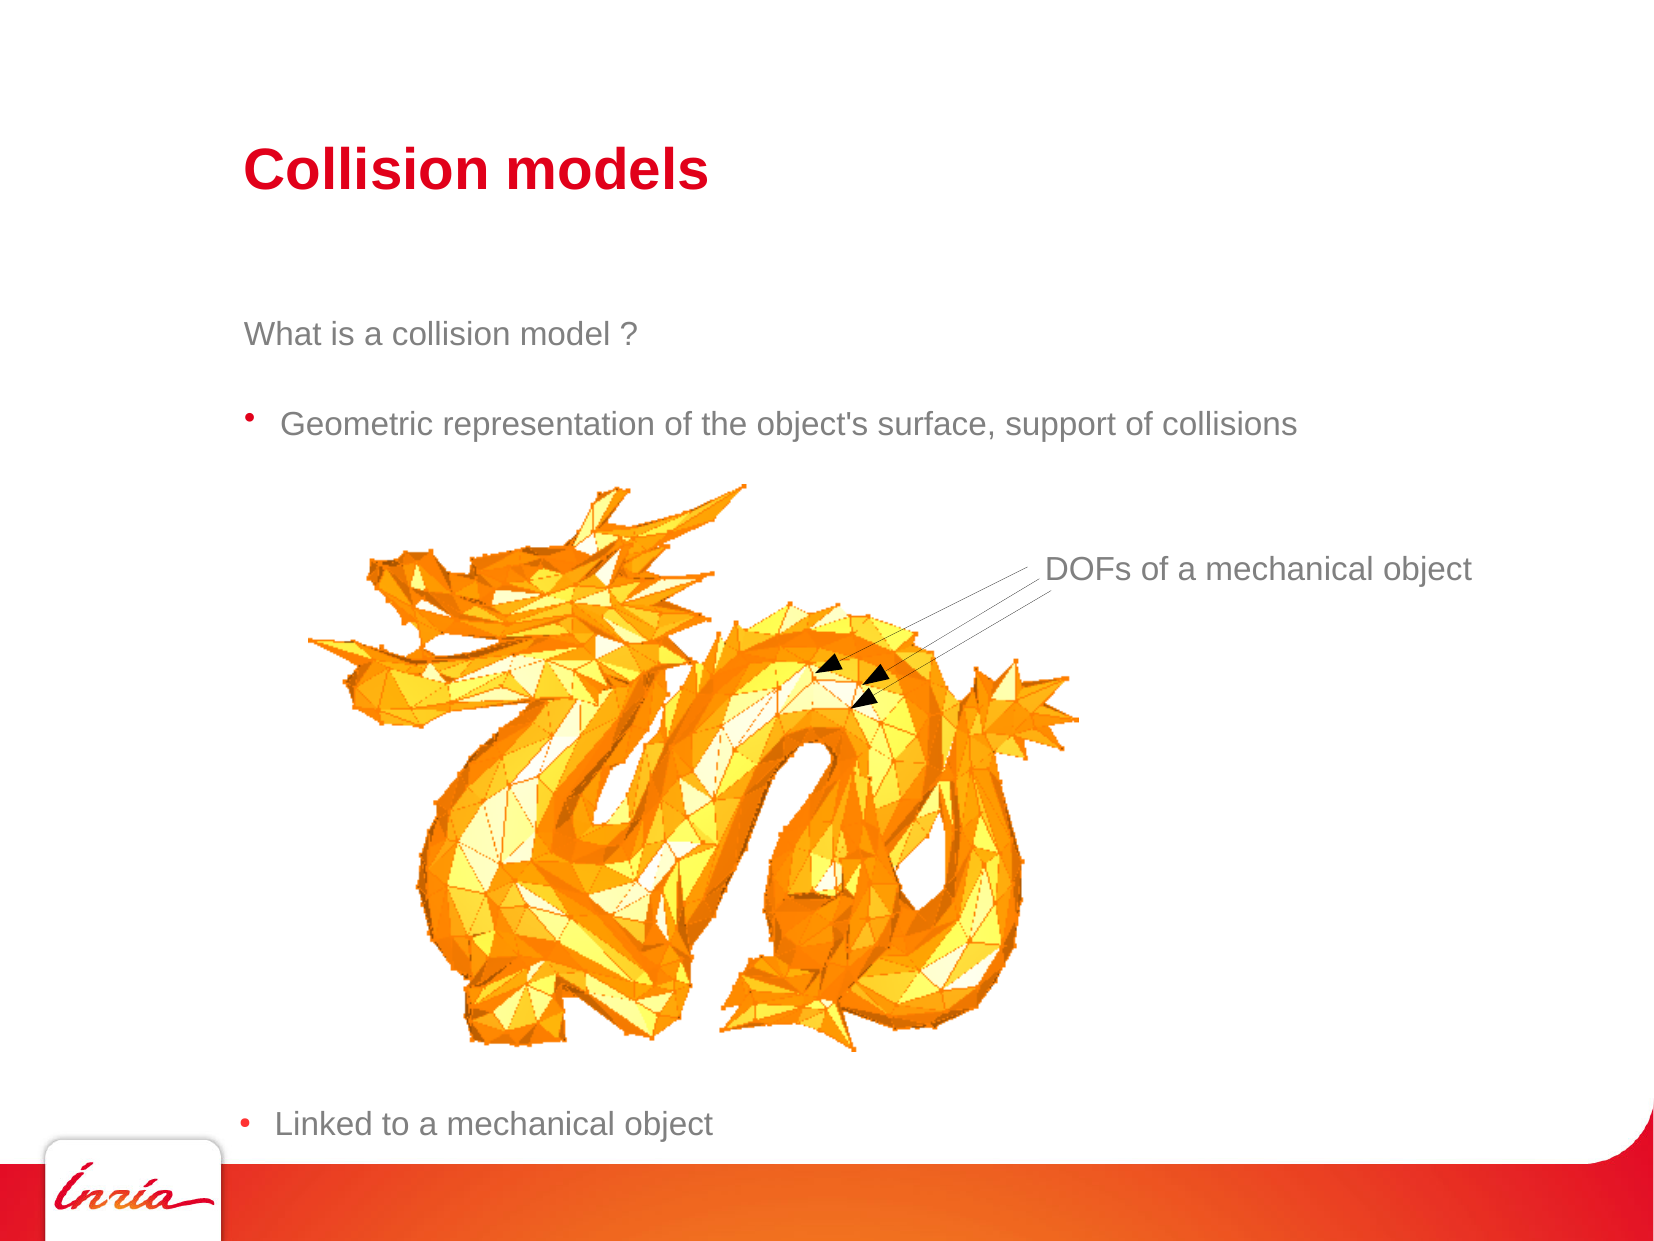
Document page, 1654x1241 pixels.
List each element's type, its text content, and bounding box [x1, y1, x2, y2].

picture [0, 1044, 1654, 1241]
title Collision models [243, 63, 1608, 271]
text_box Linked to a mechanical object [224, 1098, 1548, 1151]
text_box DOFs of a mechanical object [1030, 543, 1560, 596]
list What is a collision model ? Geometric representation of the object's surface, support of collisions [243, 302, 1608, 1161]
picture [308, 484, 1079, 1052]
